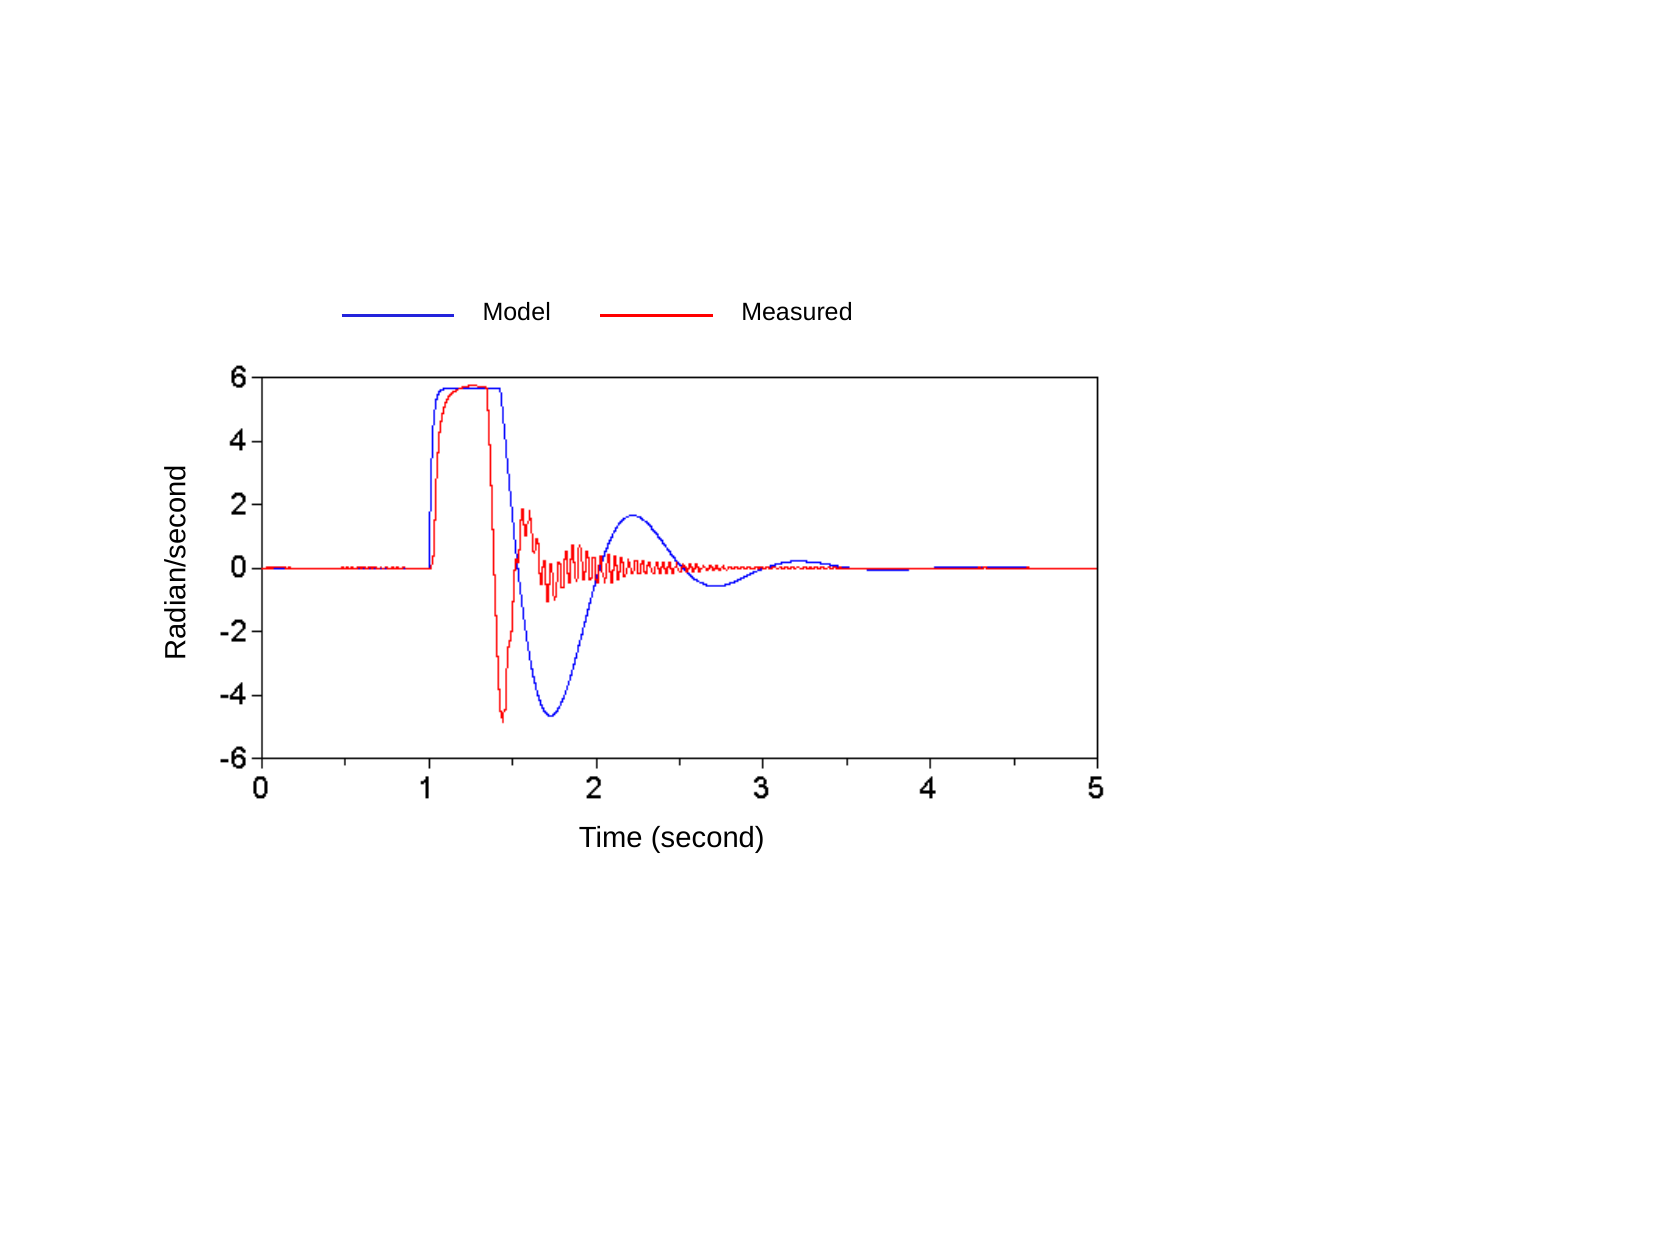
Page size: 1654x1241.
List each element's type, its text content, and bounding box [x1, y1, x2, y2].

text_box Measured [726, 289, 938, 333]
text_box Model [467, 289, 726, 333]
text_box Radian/second [150, 337, 201, 788]
picture [213, 355, 1108, 808]
text_box Time (second) [562, 811, 901, 863]
